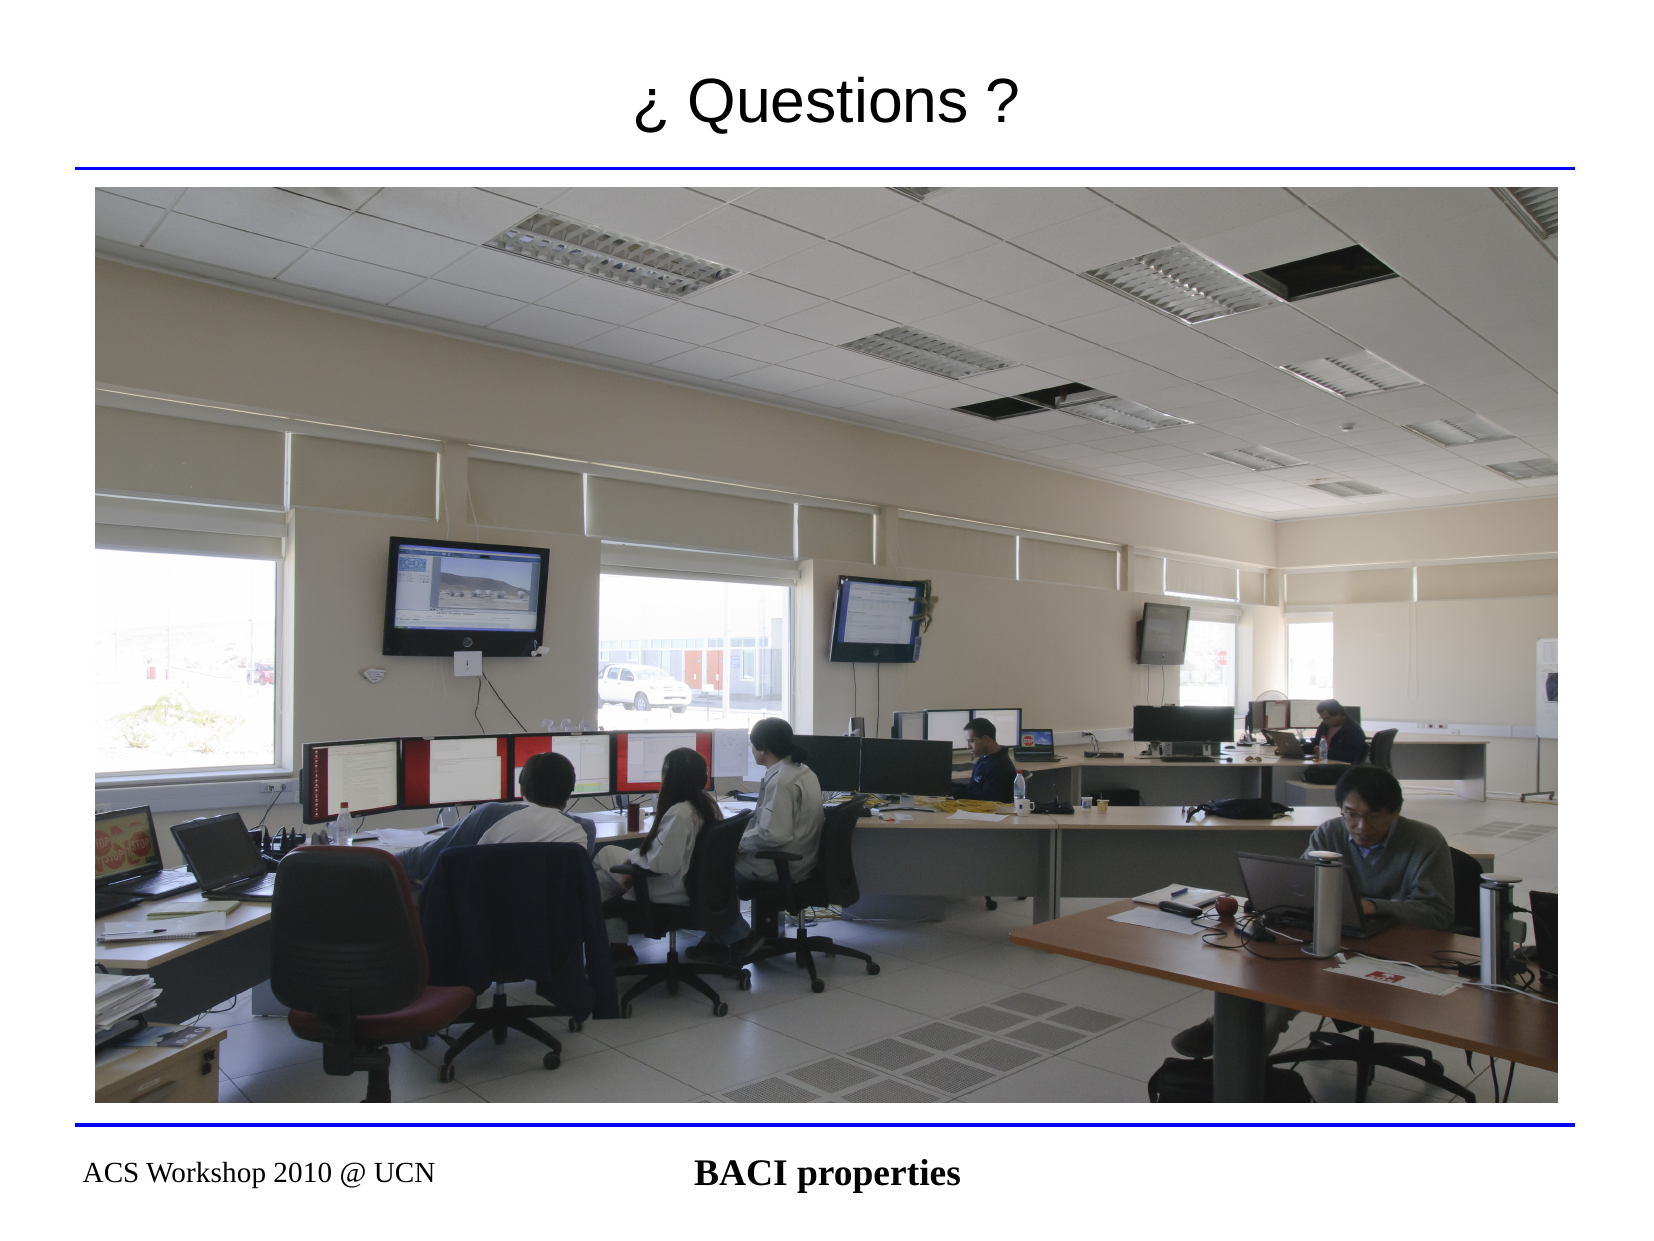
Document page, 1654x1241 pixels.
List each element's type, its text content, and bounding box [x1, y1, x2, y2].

title ¿ Questions ? [82, 39, 1571, 163]
picture [95, 187, 1558, 1103]
